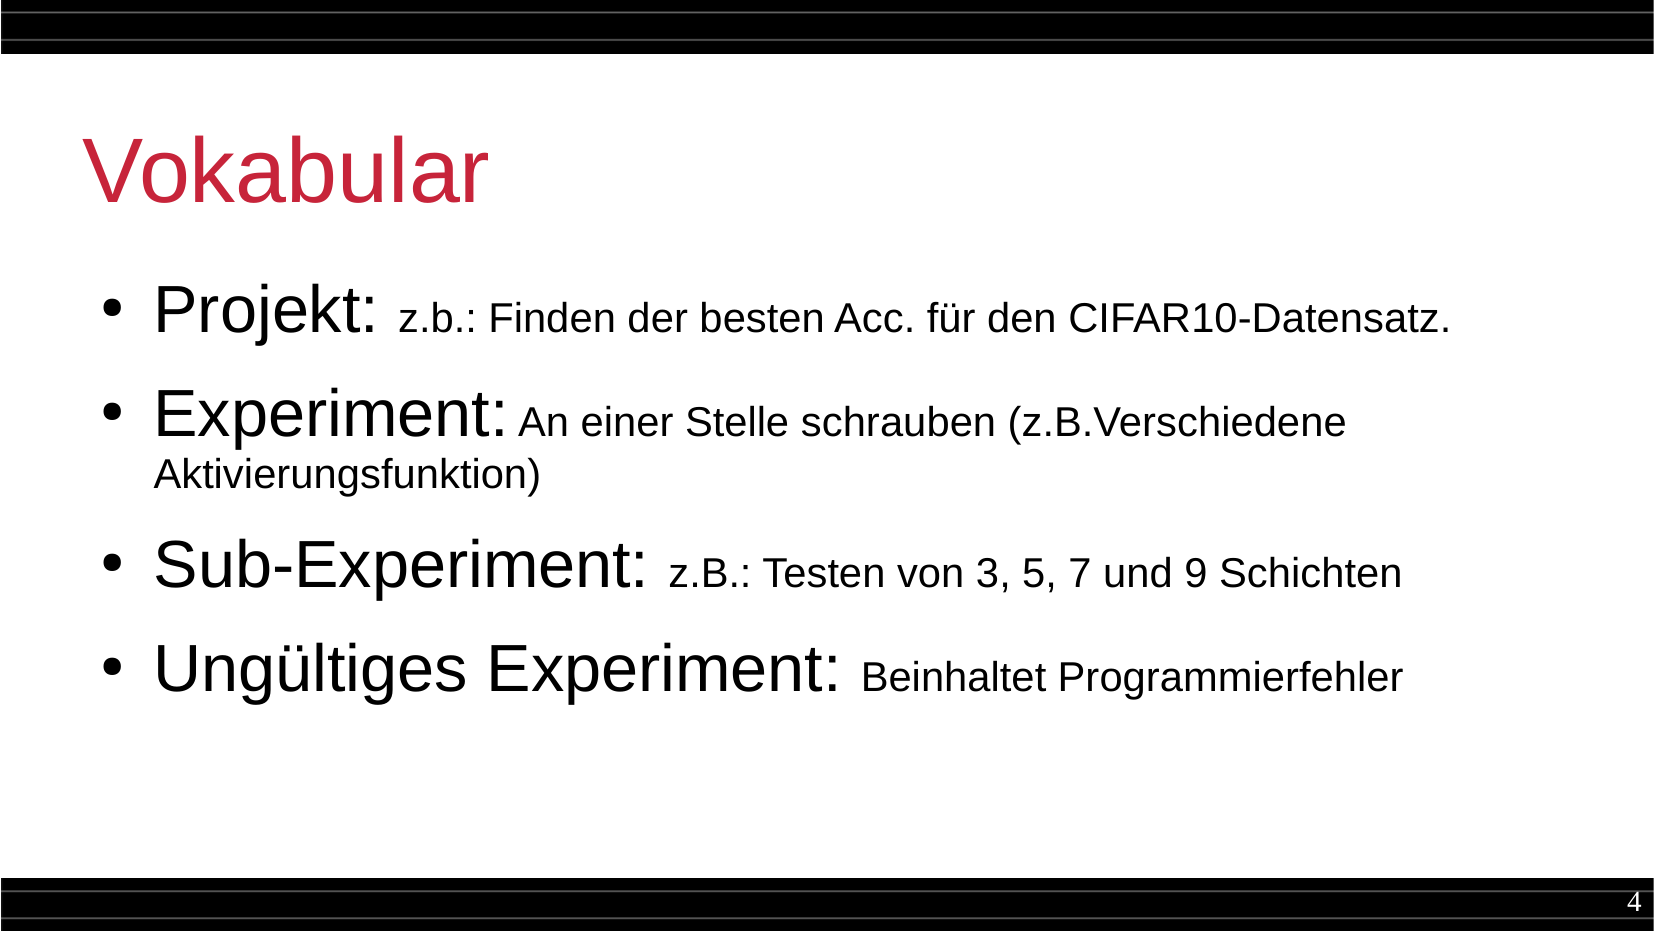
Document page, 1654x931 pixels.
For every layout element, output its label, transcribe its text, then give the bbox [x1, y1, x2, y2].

picture [1, 0, 1654, 54]
title Vokabular [82, 92, 1571, 249]
list Projekt: z.b.: Finden der besten Acc. für den CIFAR10-Datensatz. Experiment: An einer Stelle schrauben (z.B.Verschiedene Aktivierungsfunktion) Sub-Experiment: z.B.: Testen von 3, 5, 7 und 9 Schichten Ungültiges Experiment: Beinhaltet Programmierfehler [82, 271, 1571, 851]
picture [1, 878, 1654, 931]
